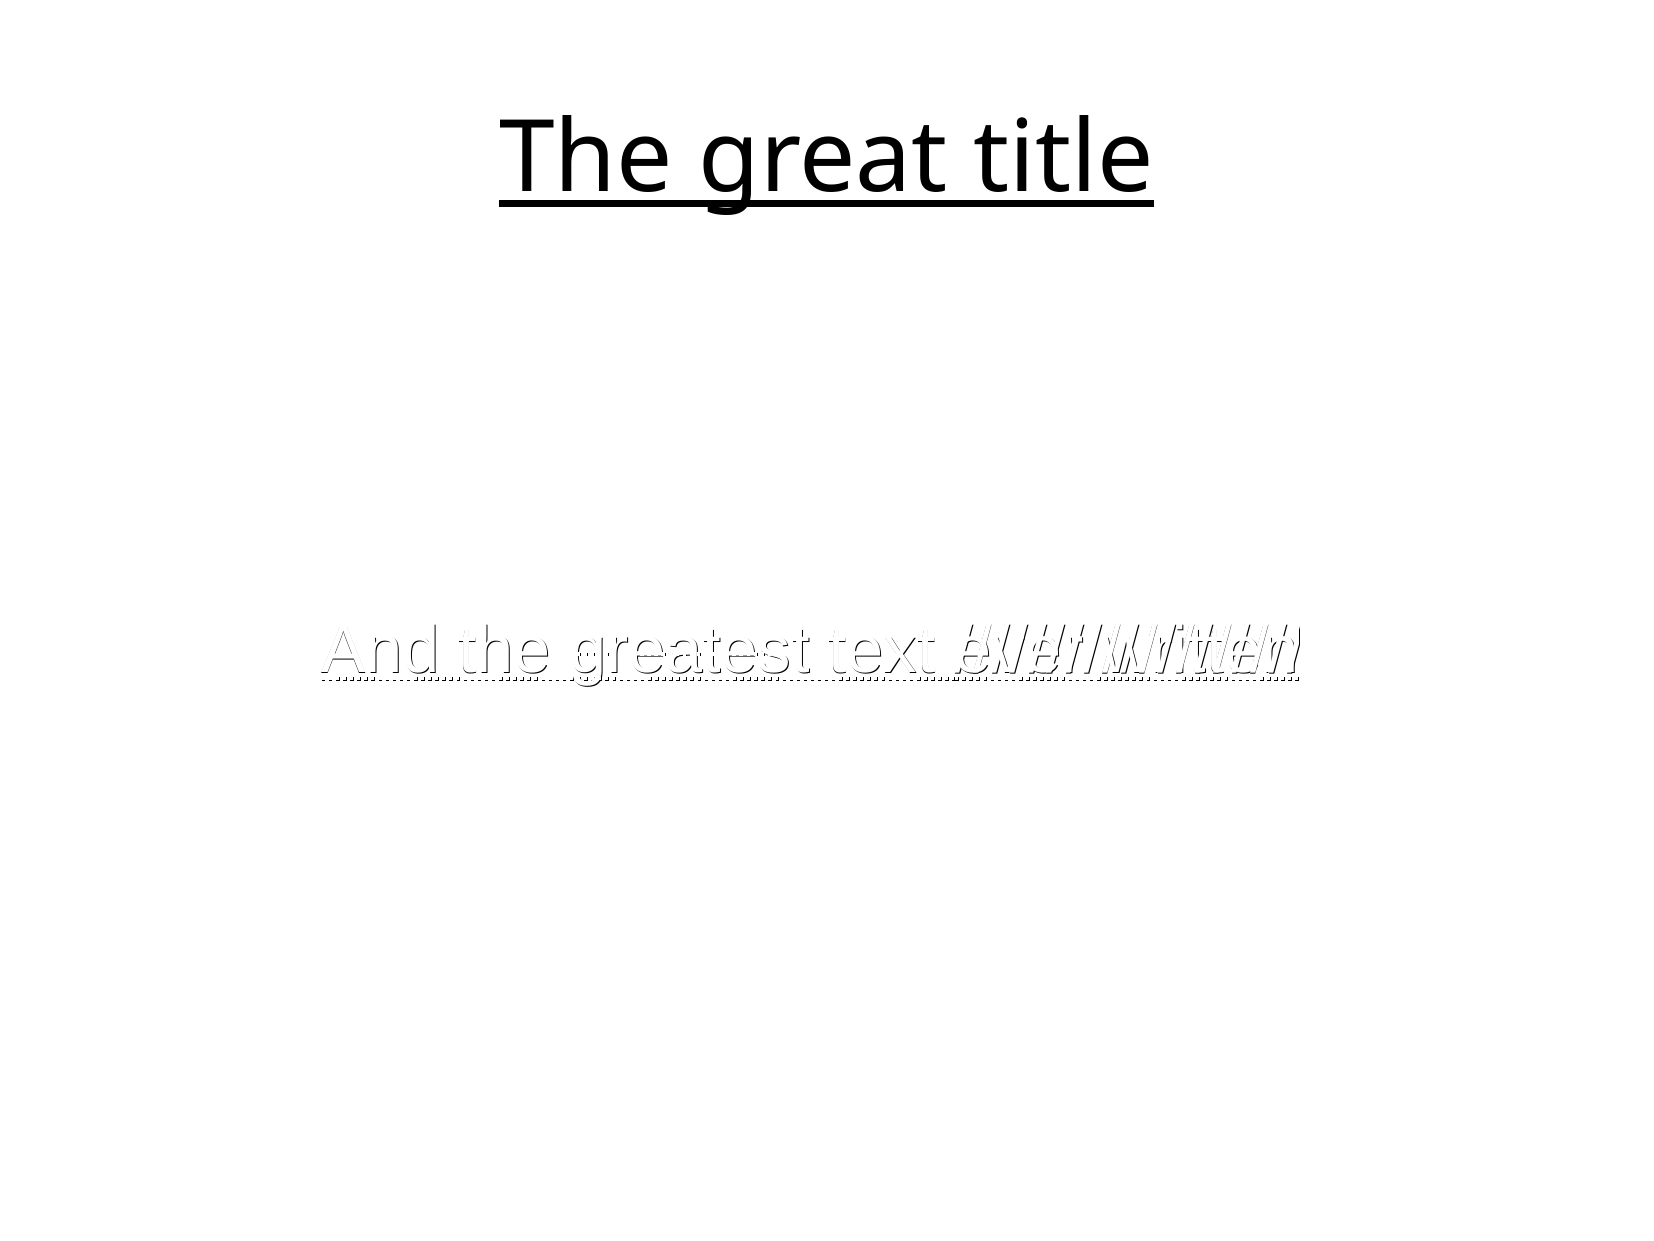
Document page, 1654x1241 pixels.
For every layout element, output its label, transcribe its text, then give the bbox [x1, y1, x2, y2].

title The great title [82, 49, 1571, 257]
subtitle And the greatest text ever written [82, 290, 1538, 1010]
